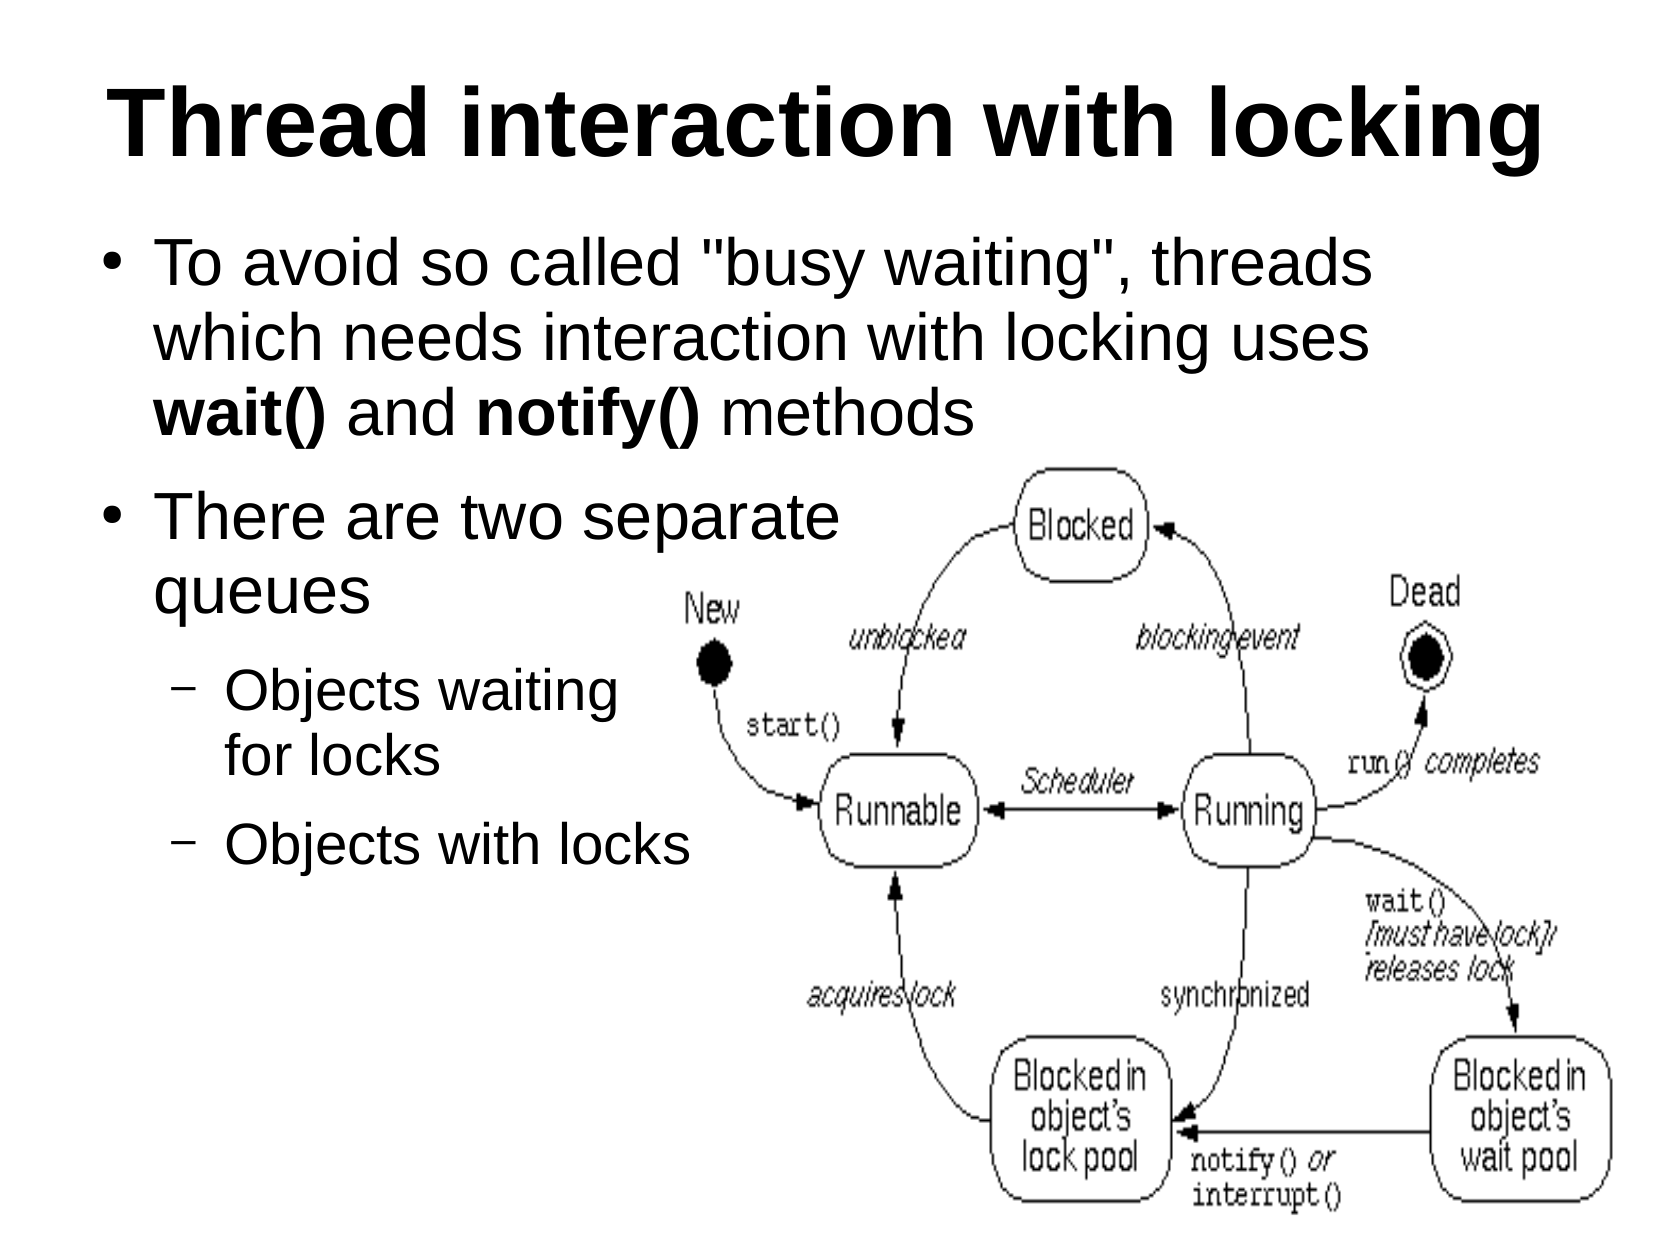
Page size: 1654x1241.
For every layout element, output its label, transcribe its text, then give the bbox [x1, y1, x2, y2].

picture [661, 460, 1651, 1241]
title Thread interaction with locking [82, 49, 1571, 196]
list To avoid so called "busy waiting", threads which needs interaction with locking uses wait() and notify() methods There are two separate queues Objects waiting for locks Objects with locks [82, 225, 1538, 1186]
